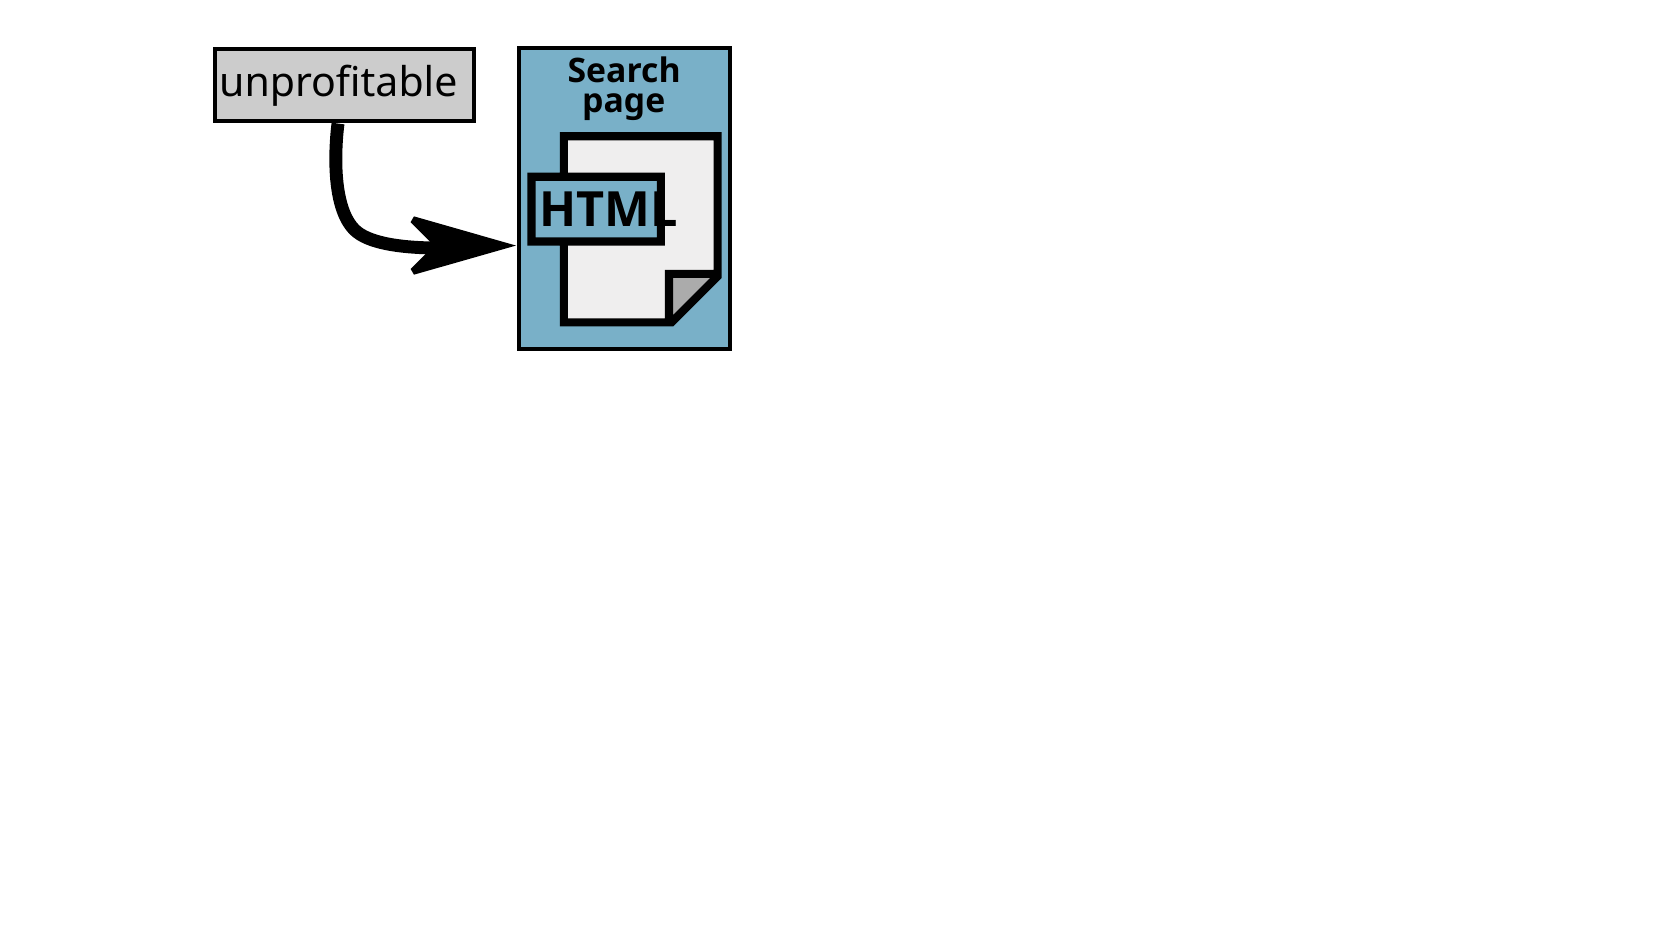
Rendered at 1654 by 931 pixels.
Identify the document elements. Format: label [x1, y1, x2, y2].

picture [186, 16, 1467, 922]
